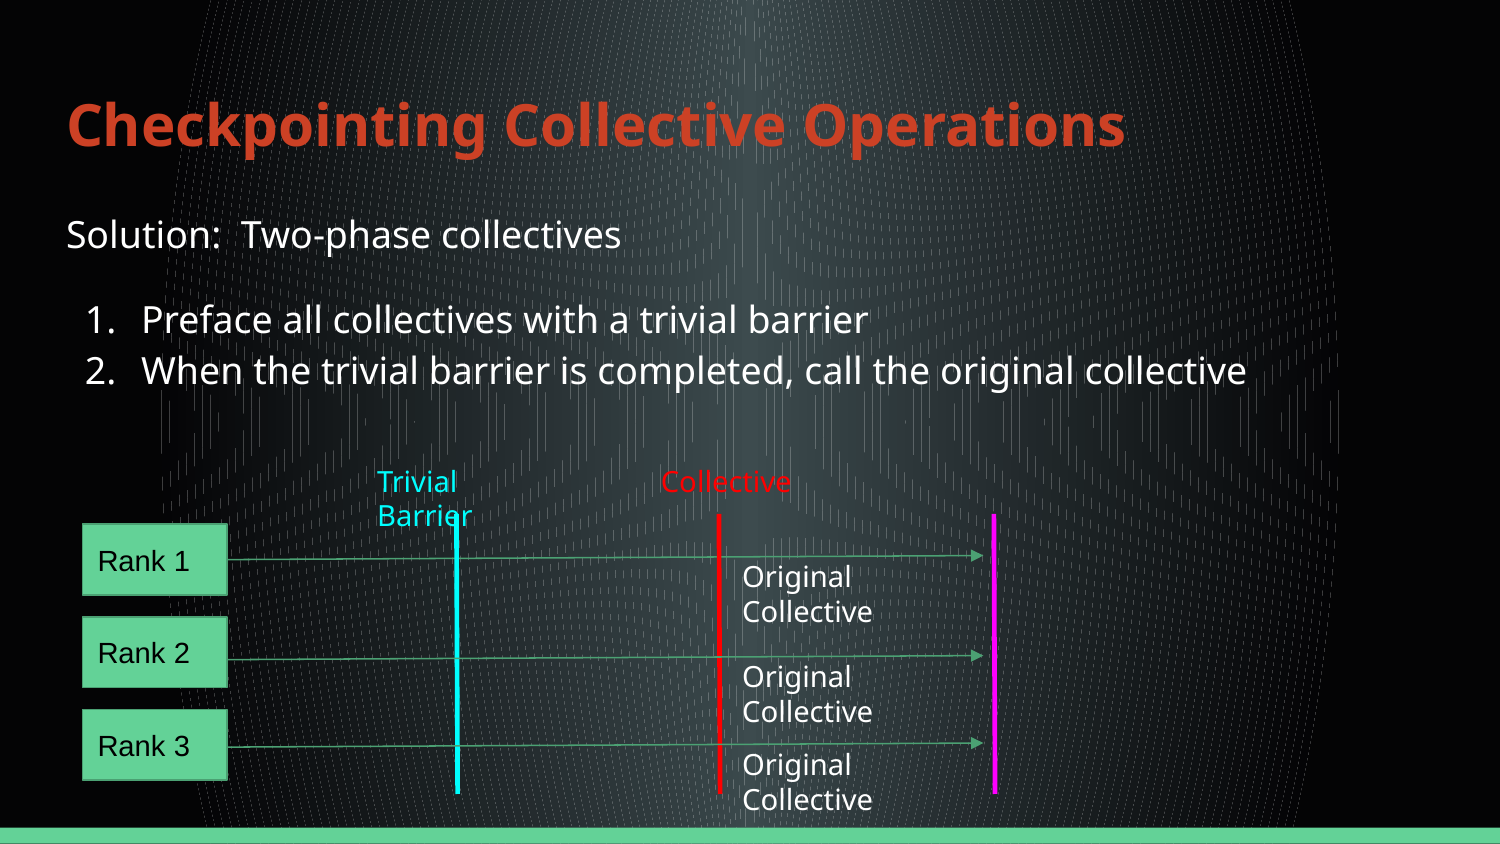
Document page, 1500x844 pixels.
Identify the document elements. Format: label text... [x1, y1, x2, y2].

list Solution: Two-phase collectives Preface all collectives with a trivial barrier When the trivial barrier is completed, call the original collective [51, 189, 1449, 483]
title Checkpointing Collective Operations [51, 72, 1449, 167]
text_box Original Collective [727, 643, 992, 722]
text_box Original Collective [727, 731, 994, 809]
text_box Collective [645, 447, 809, 514]
text_box Trivial Barrier [362, 447, 565, 514]
text_box Rank 2 [82, 616, 228, 688]
text_box Rank 1 [82, 524, 228, 595]
text_box Rank 3 [82, 709, 228, 781]
text_box Original Collective [727, 543, 992, 622]
